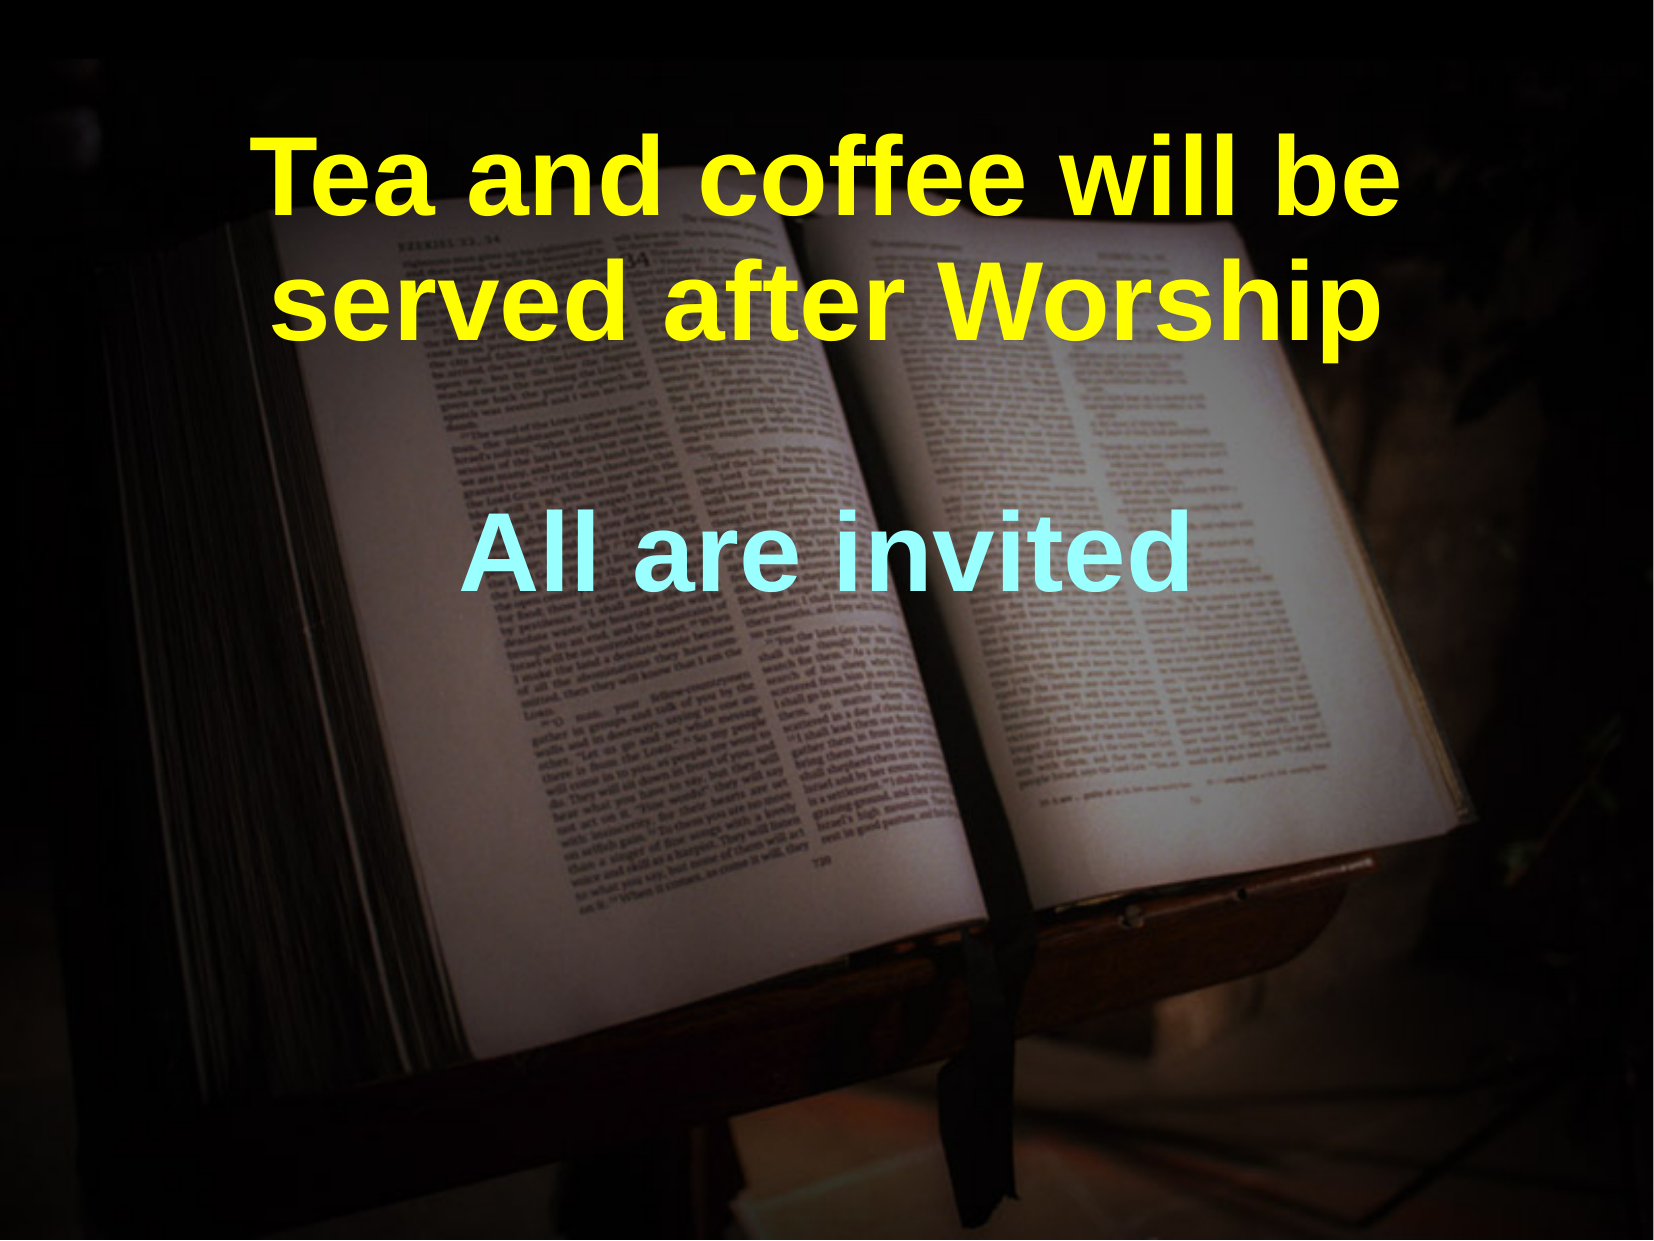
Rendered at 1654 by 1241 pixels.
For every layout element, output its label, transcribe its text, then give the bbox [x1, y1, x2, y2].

picture [0, 0, 1654, 1240]
text_box Tea and coffee will be served after Worship All are invited [118, 106, 1536, 1182]
